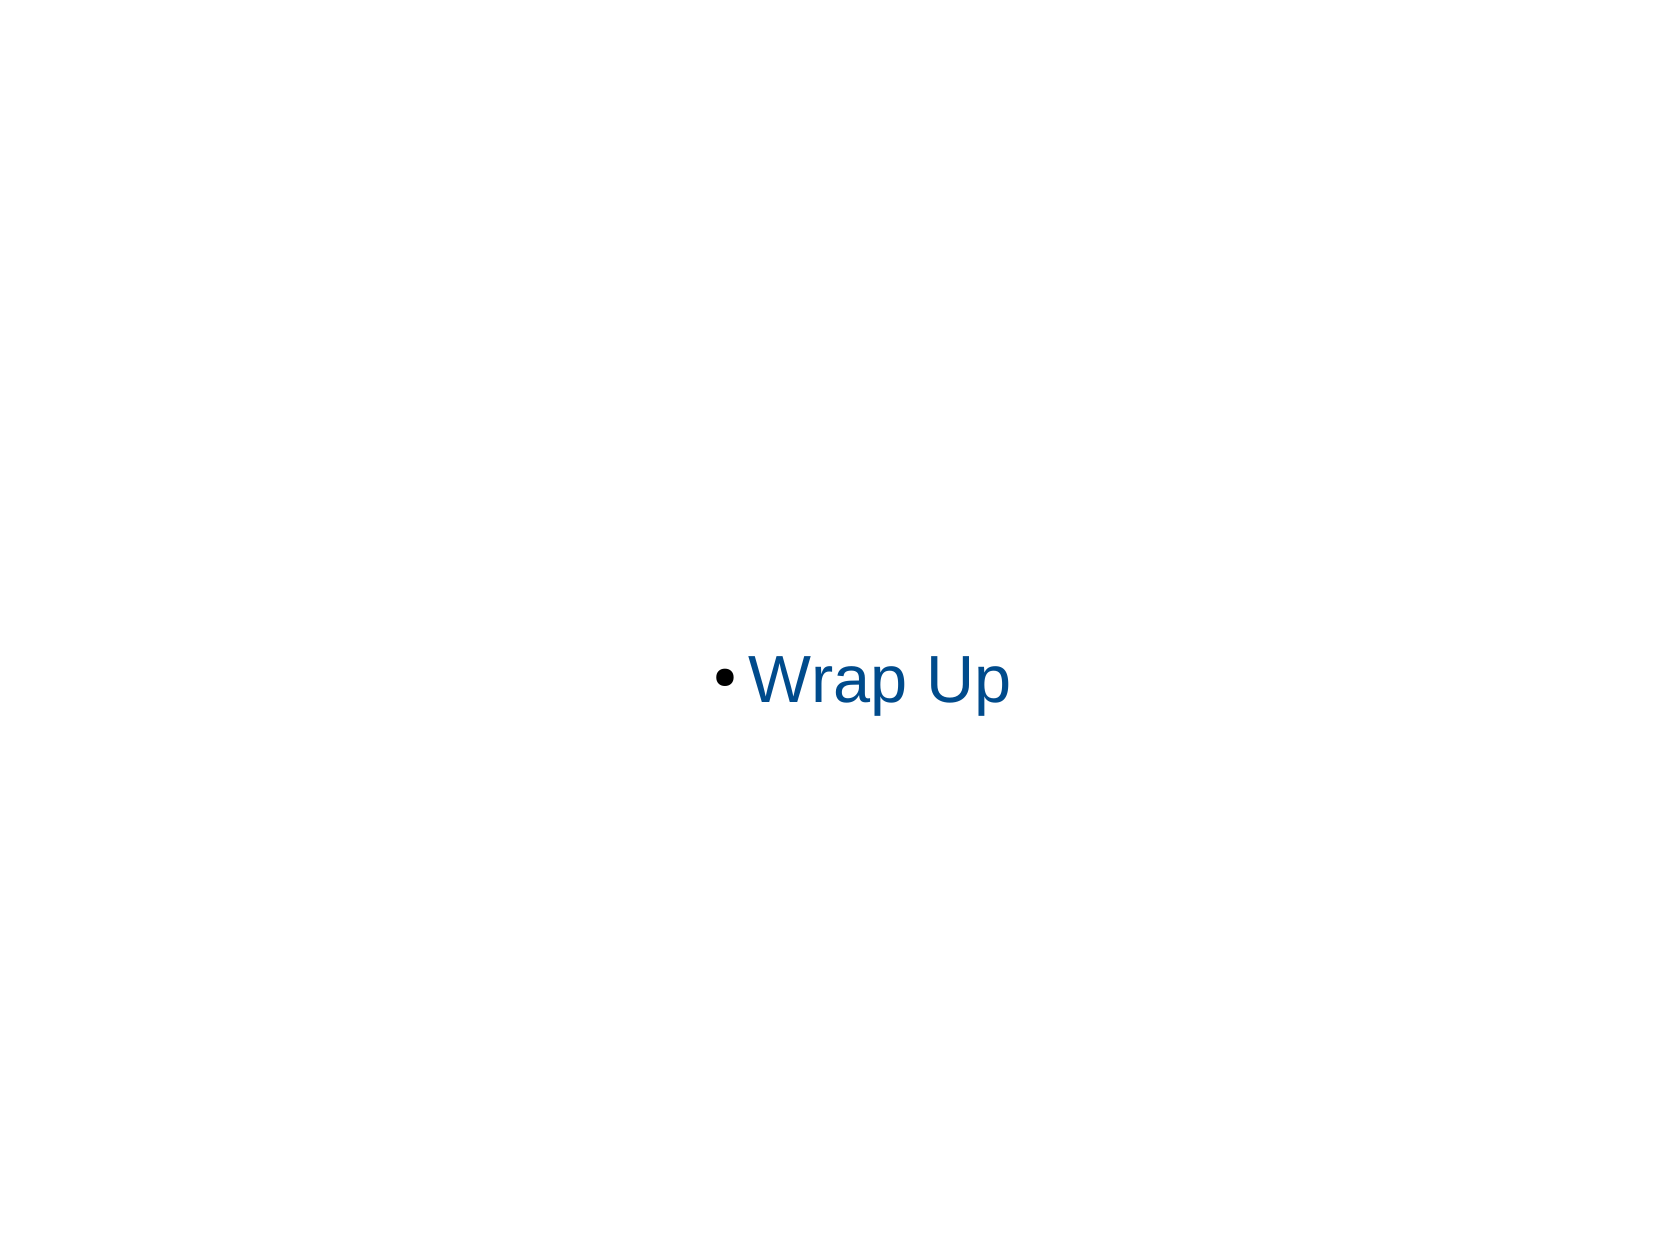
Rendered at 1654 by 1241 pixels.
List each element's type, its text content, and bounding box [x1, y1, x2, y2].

subtitle Wrap Up [29, 206, 1625, 1152]
